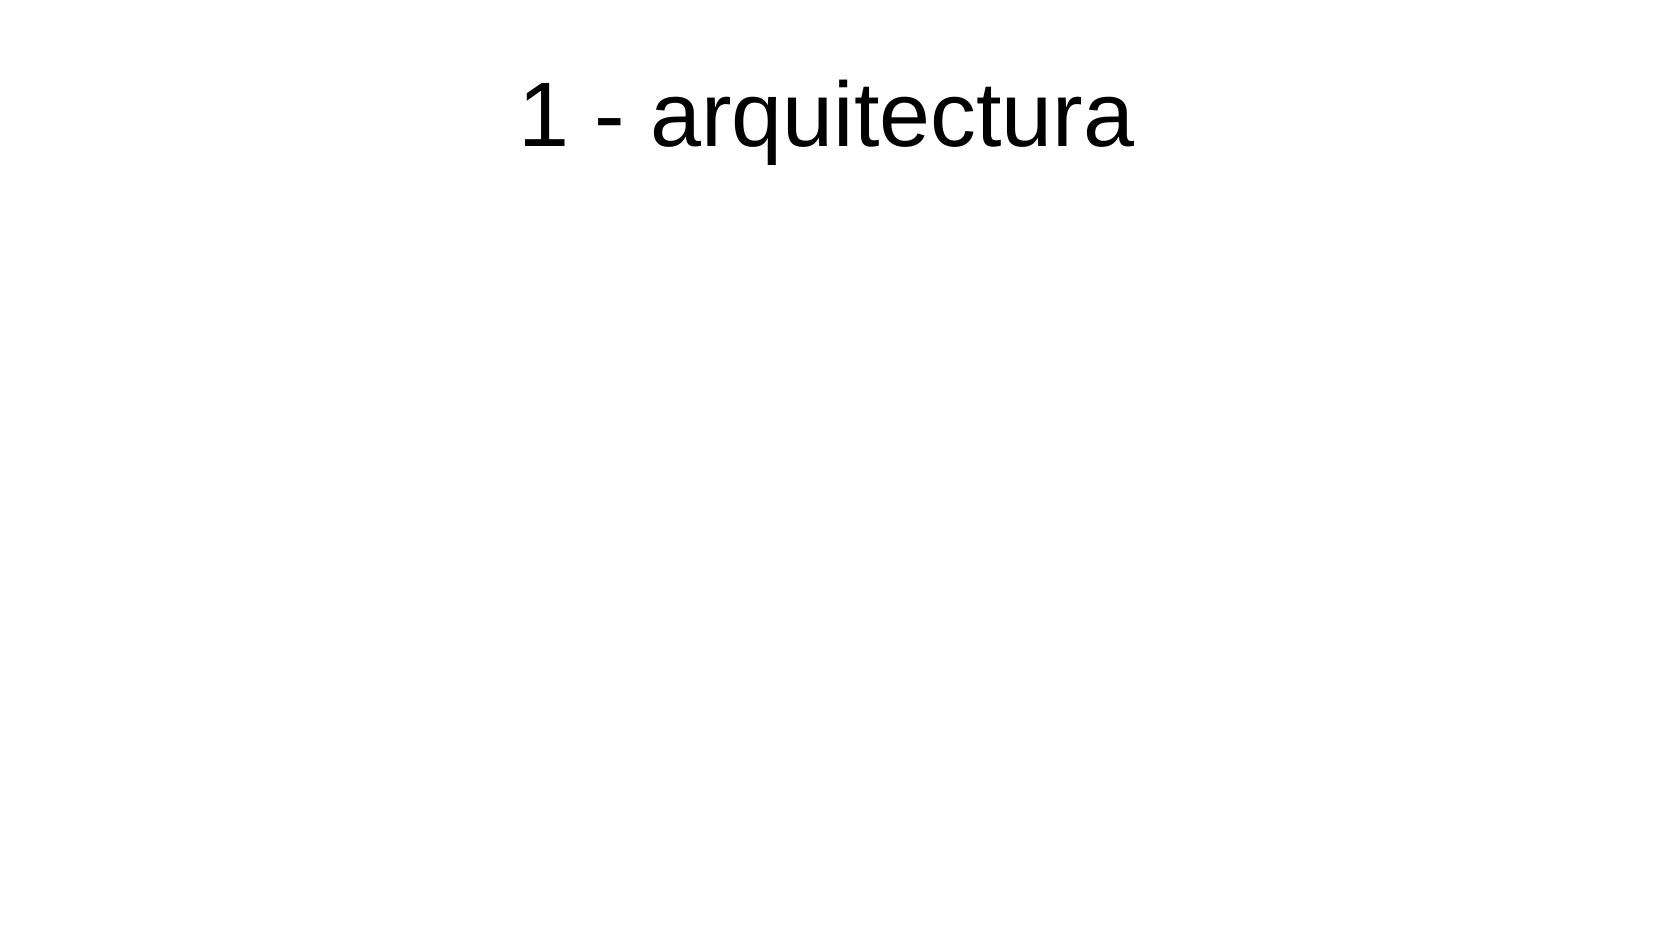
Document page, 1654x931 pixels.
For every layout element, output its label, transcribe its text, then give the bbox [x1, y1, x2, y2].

title 1 - arquitectura [82, 37, 1571, 193]
